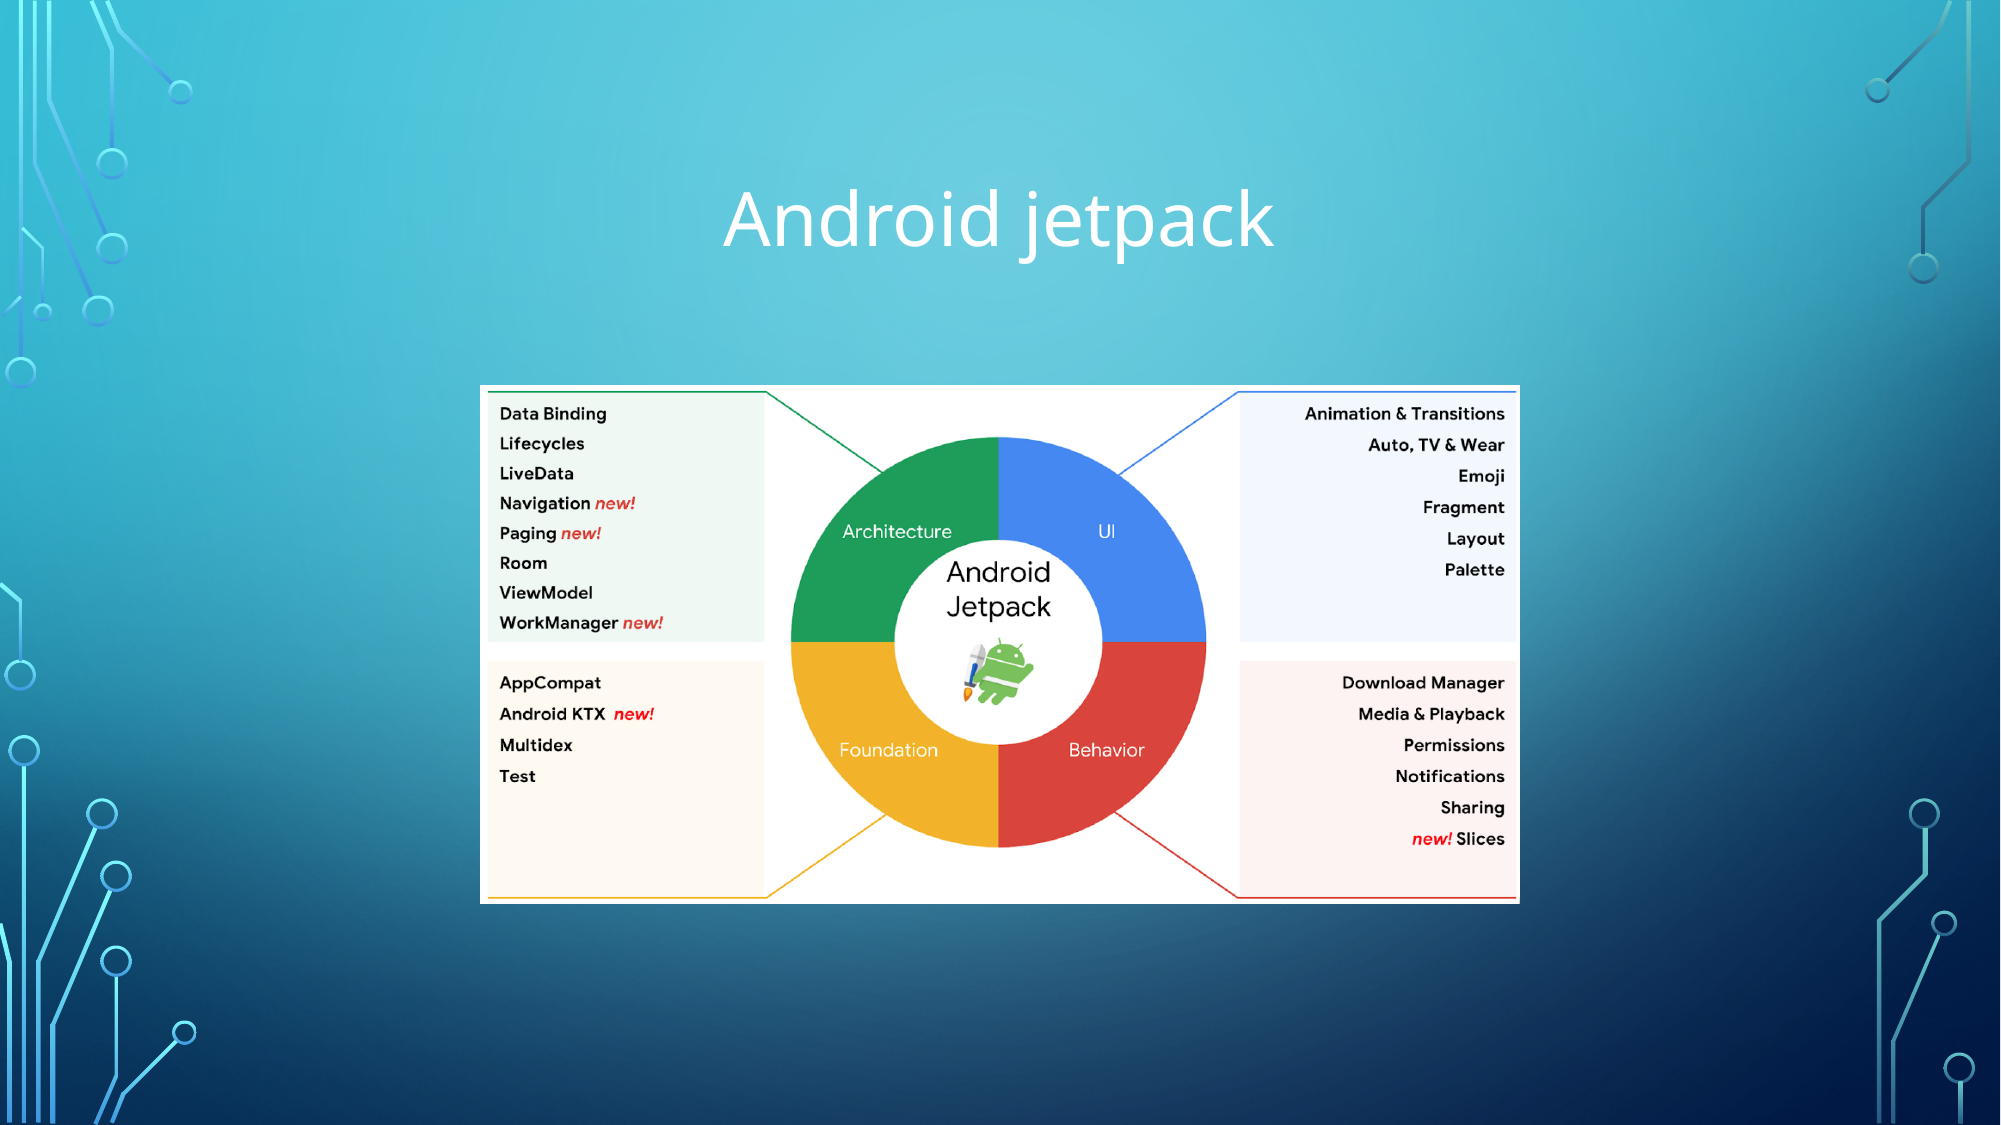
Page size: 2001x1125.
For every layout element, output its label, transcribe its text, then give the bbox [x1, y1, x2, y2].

title Android jetpack [187, 101, 1813, 344]
picture [480, 385, 1520, 904]
